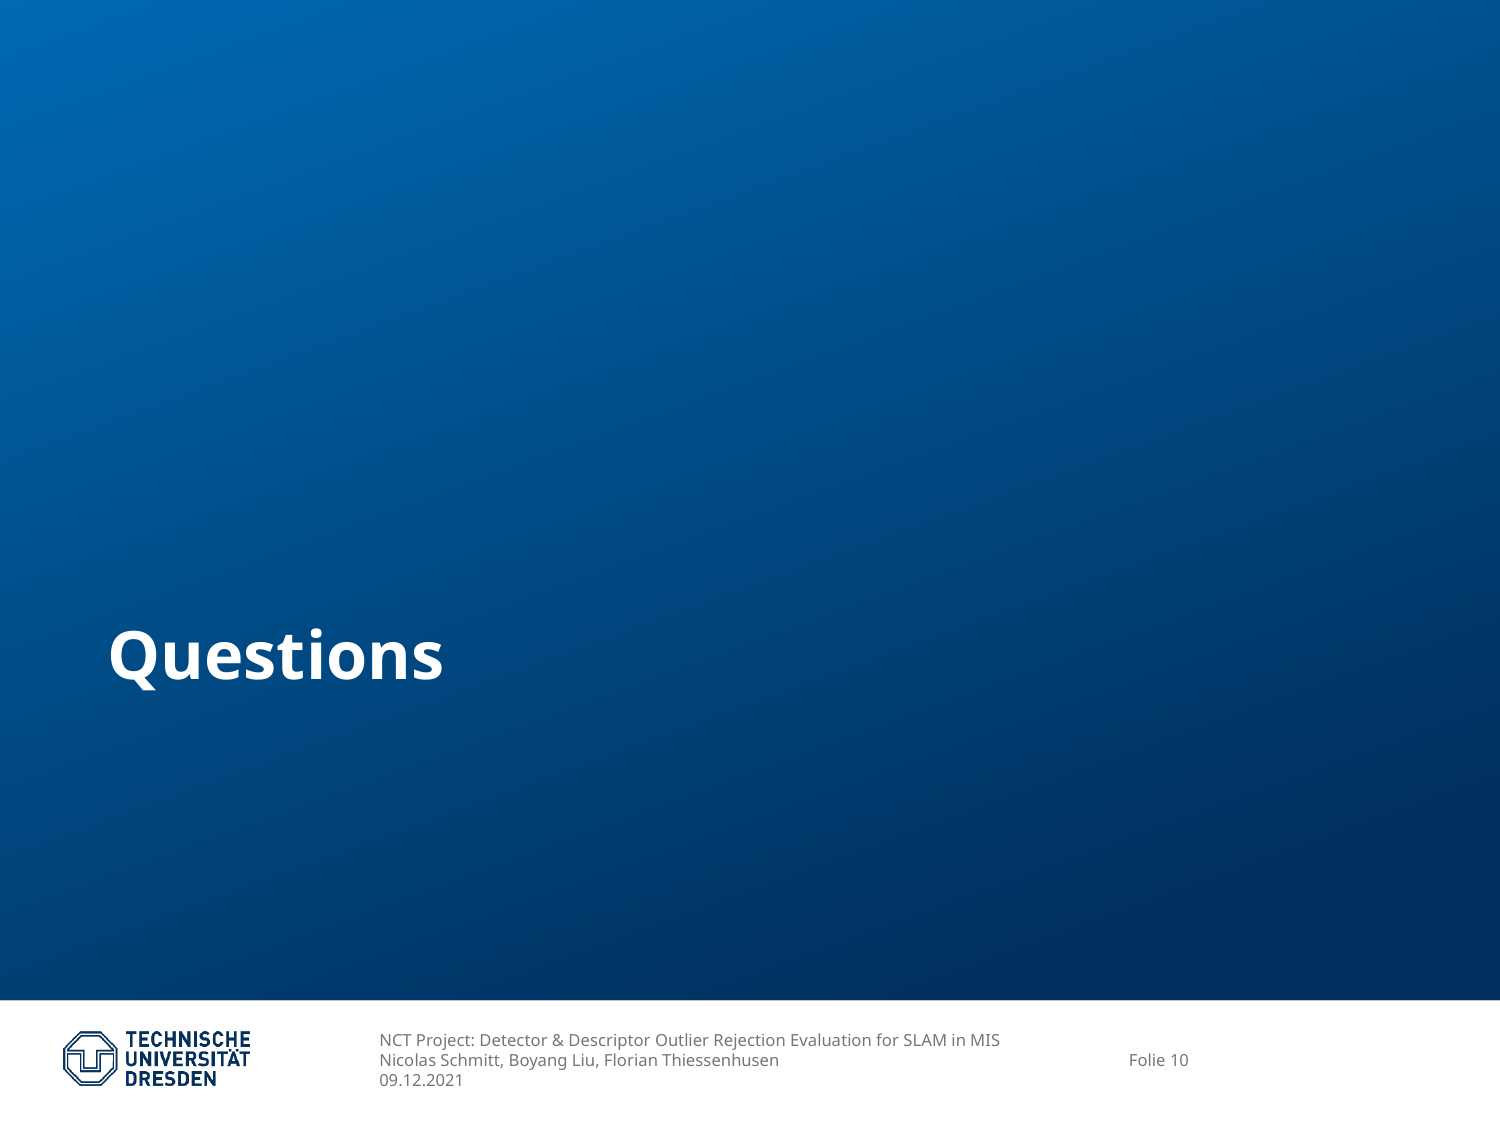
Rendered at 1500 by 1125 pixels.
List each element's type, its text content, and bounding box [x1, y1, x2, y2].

title Questions [107, 555, 1410, 753]
picture [63, 1031, 250, 1086]
